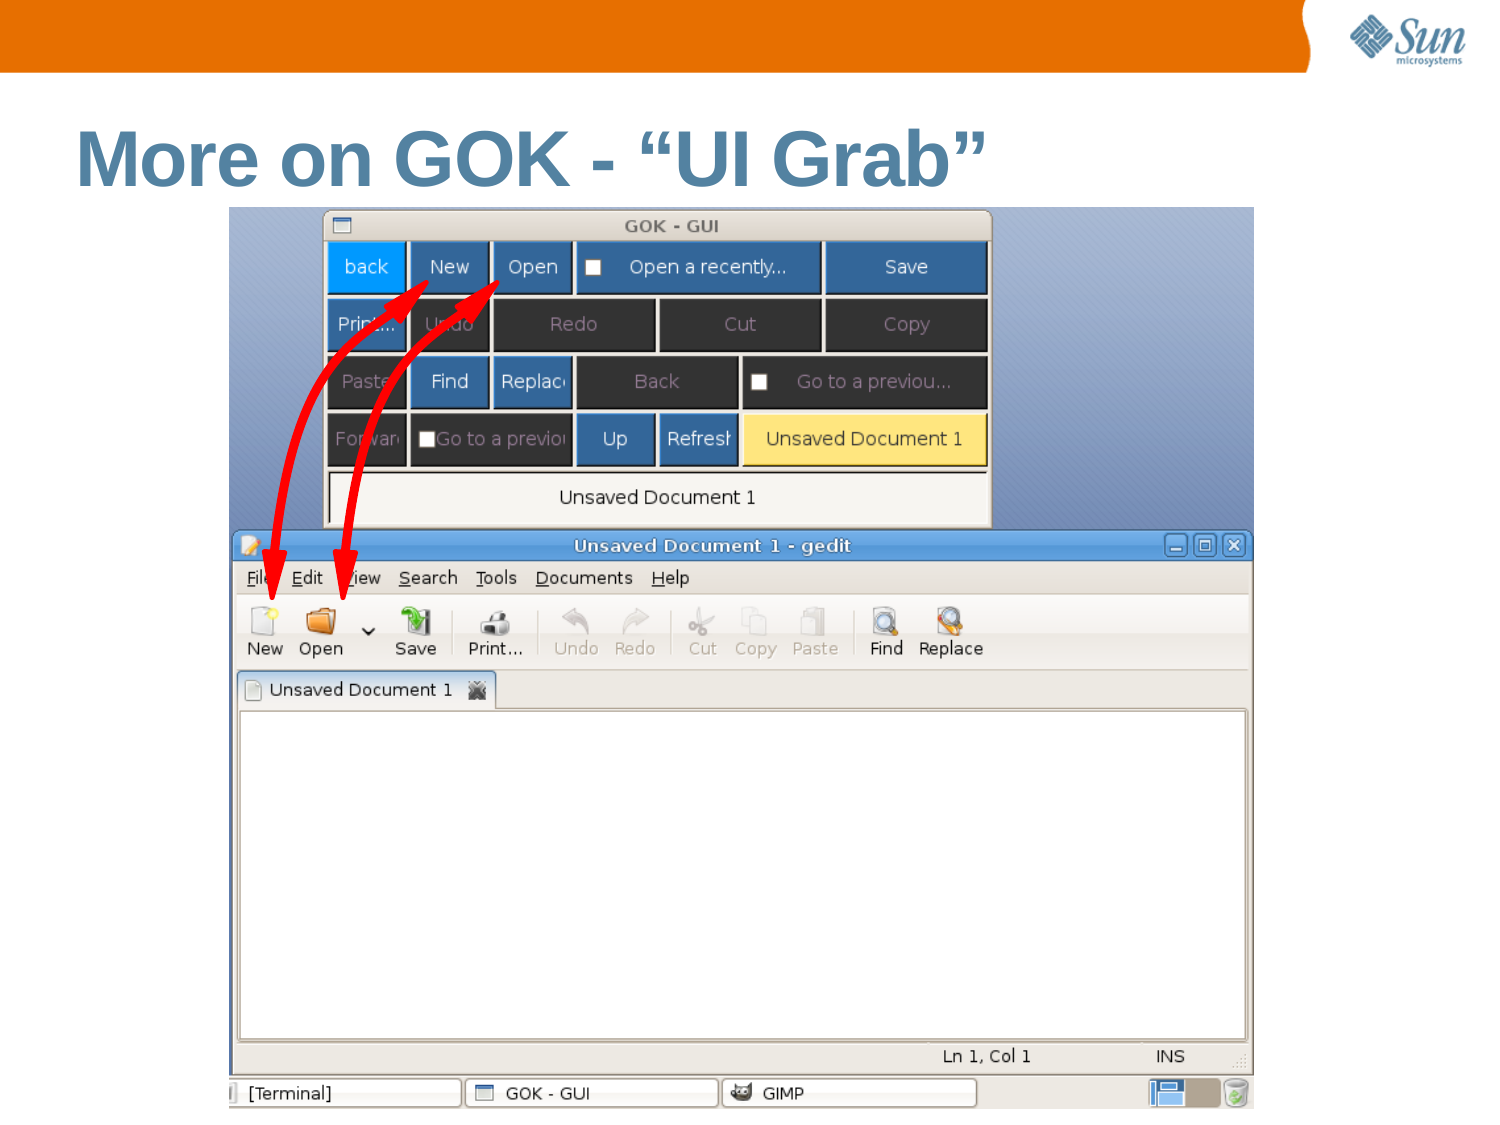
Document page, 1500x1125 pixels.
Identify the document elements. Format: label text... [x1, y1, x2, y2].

picture [0, 0, 1500, 75]
title More on GOK - “UI Grab” [75, 122, 1438, 228]
picture [229, 207, 1254, 1109]
